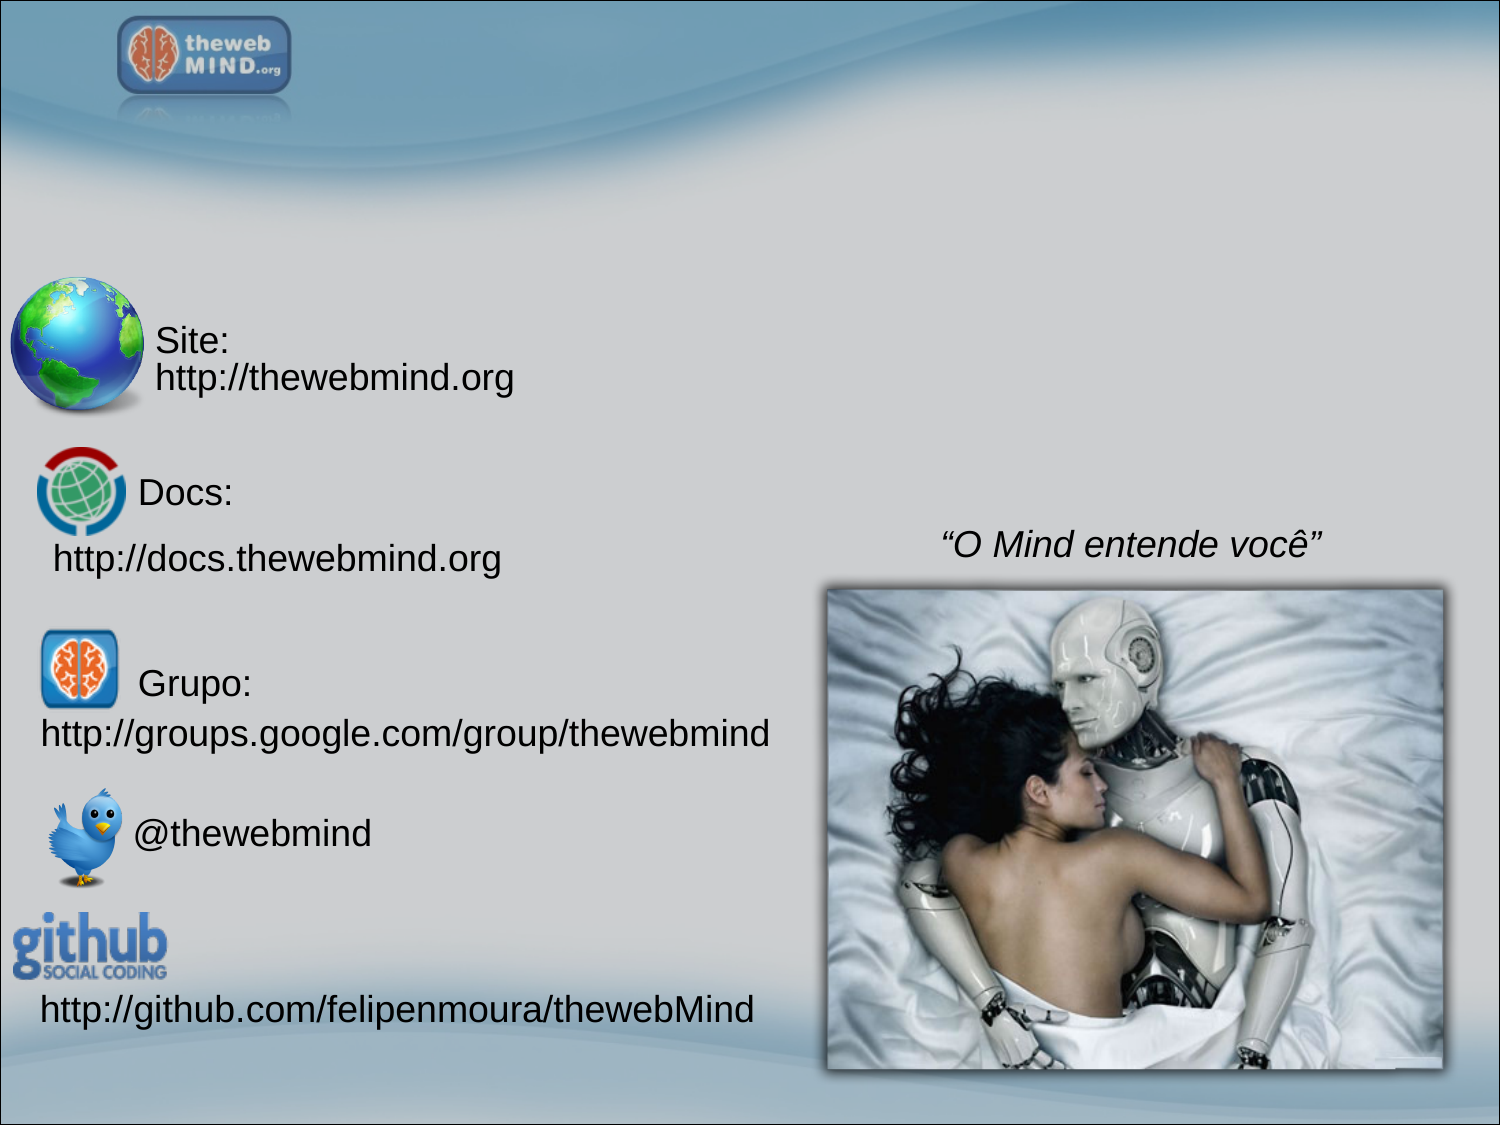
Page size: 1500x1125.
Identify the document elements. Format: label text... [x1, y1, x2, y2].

text_box @thewebmind [130, 801, 387, 862]
picture [13, 912, 170, 983]
text_box Docs: [126, 460, 249, 521]
text_box Grupo: [121, 651, 268, 712]
picture [37, 626, 121, 713]
picture [2, 270, 153, 421]
text_box Site: [153, 307, 245, 369]
text_box http://github.com/felipenmoura/thewebMind [24, 977, 771, 1038]
picture [800, 562, 1471, 1097]
text_box “O Mind entende você” [925, 512, 1337, 573]
text_box http://thewebmind.org [153, 345, 531, 406]
text_box http://groups.google.com/group/thewebmind [25, 701, 786, 762]
picture [37, 447, 126, 536]
text_box http://docs.thewebmind.org [38, 526, 518, 587]
picture [42, 788, 130, 889]
text_box [0, 0, 1500, 1125]
